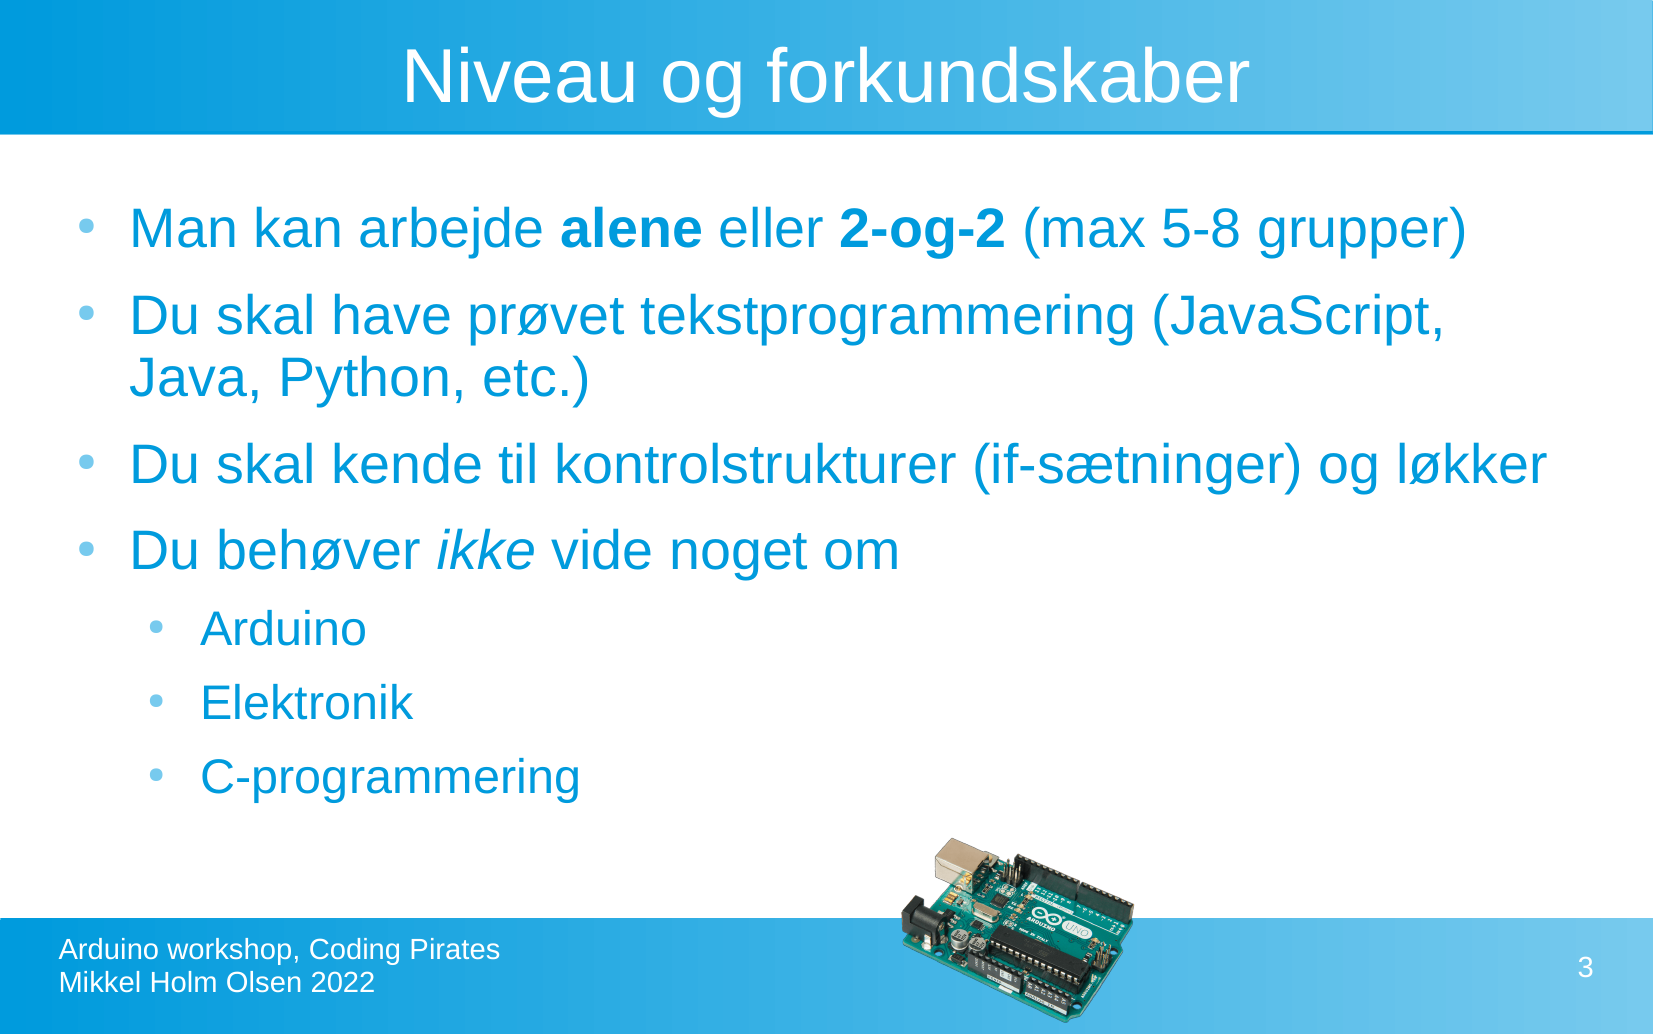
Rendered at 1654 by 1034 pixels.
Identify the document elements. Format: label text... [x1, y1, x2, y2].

picture [900, 854, 1138, 1024]
title Niveau og forkundskaber [58, 32, 1594, 120]
list Man kan arbejde alene eller 2-og-2 (max 5-8 grupper) Du skal have prøvet tekstprogrammering (JavaScript, Java, Python, etc.) Du skal kende til kontrolstrukturer (if-sætninger) og løkker Du behøver ikke vide noget om Arduino Elektronik C-programmering [58, 196, 1594, 854]
